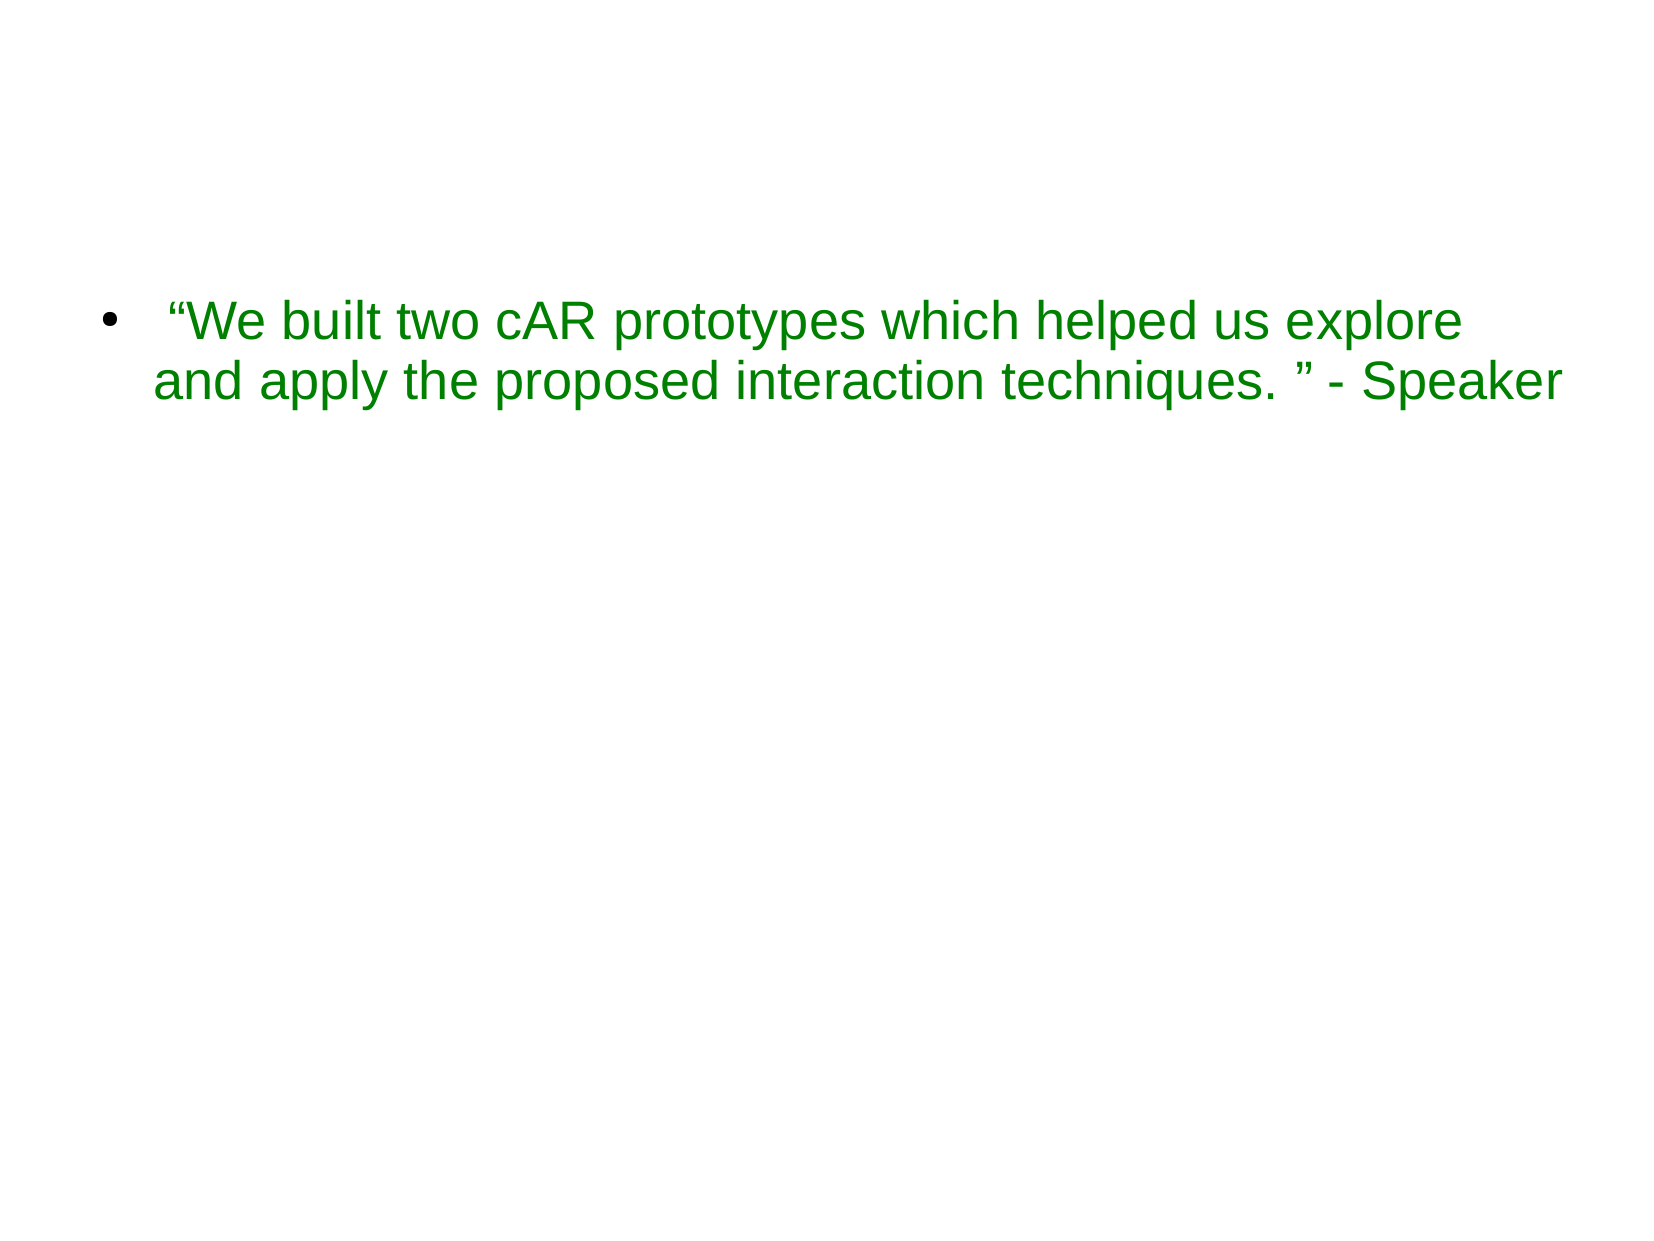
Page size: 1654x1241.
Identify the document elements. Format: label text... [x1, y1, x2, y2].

list “We built two cAR prototypes which helped us explore and apply the proposed interaction techniques. ” - Speaker [82, 290, 1571, 1109]
